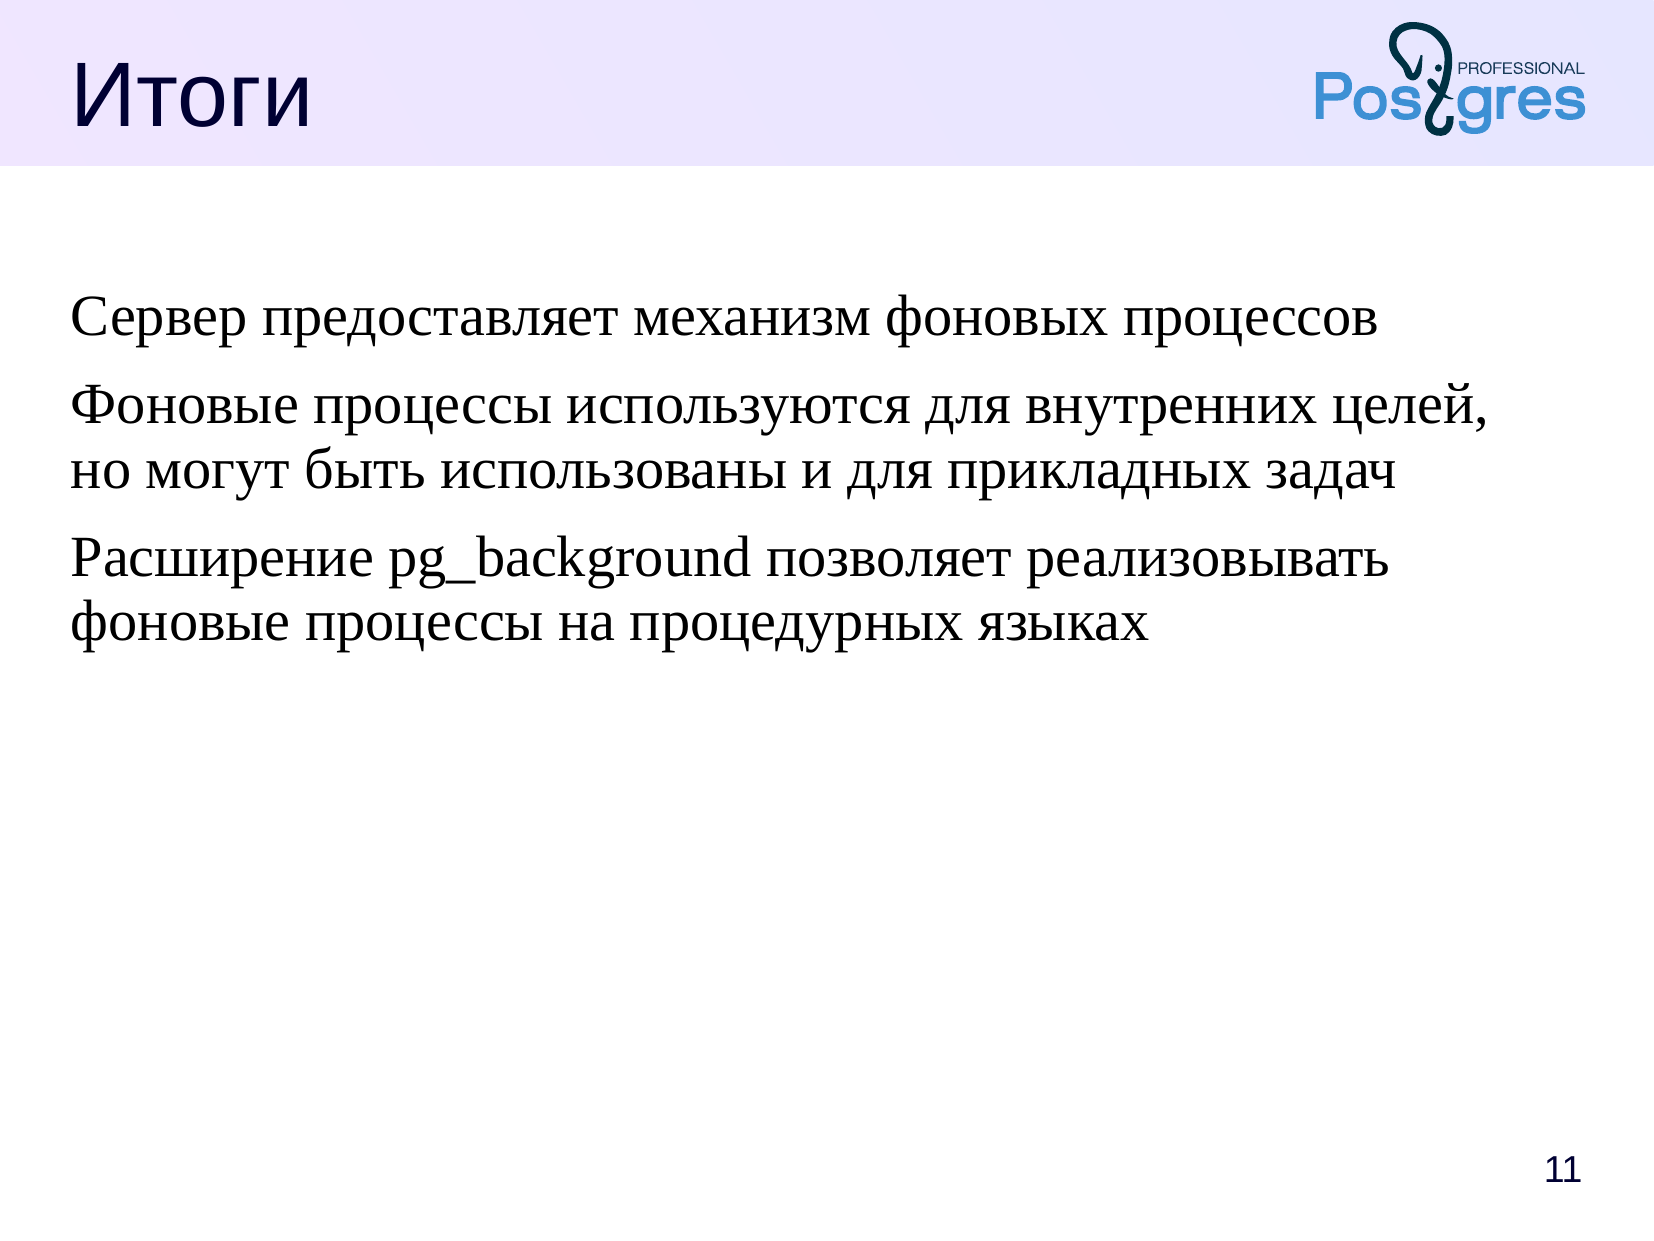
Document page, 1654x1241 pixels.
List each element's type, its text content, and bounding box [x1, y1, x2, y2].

list Сервер предоставляет механизм фоновых процессов Фоновые процессы используются для внутренних целей, но могут быть использованы и для прикладных задач Расширение pg_background позволяет реализовывать фоновые процессы на процедурных языках [70, 283, 1583, 1134]
title Итоги [70, 43, 1241, 147]
